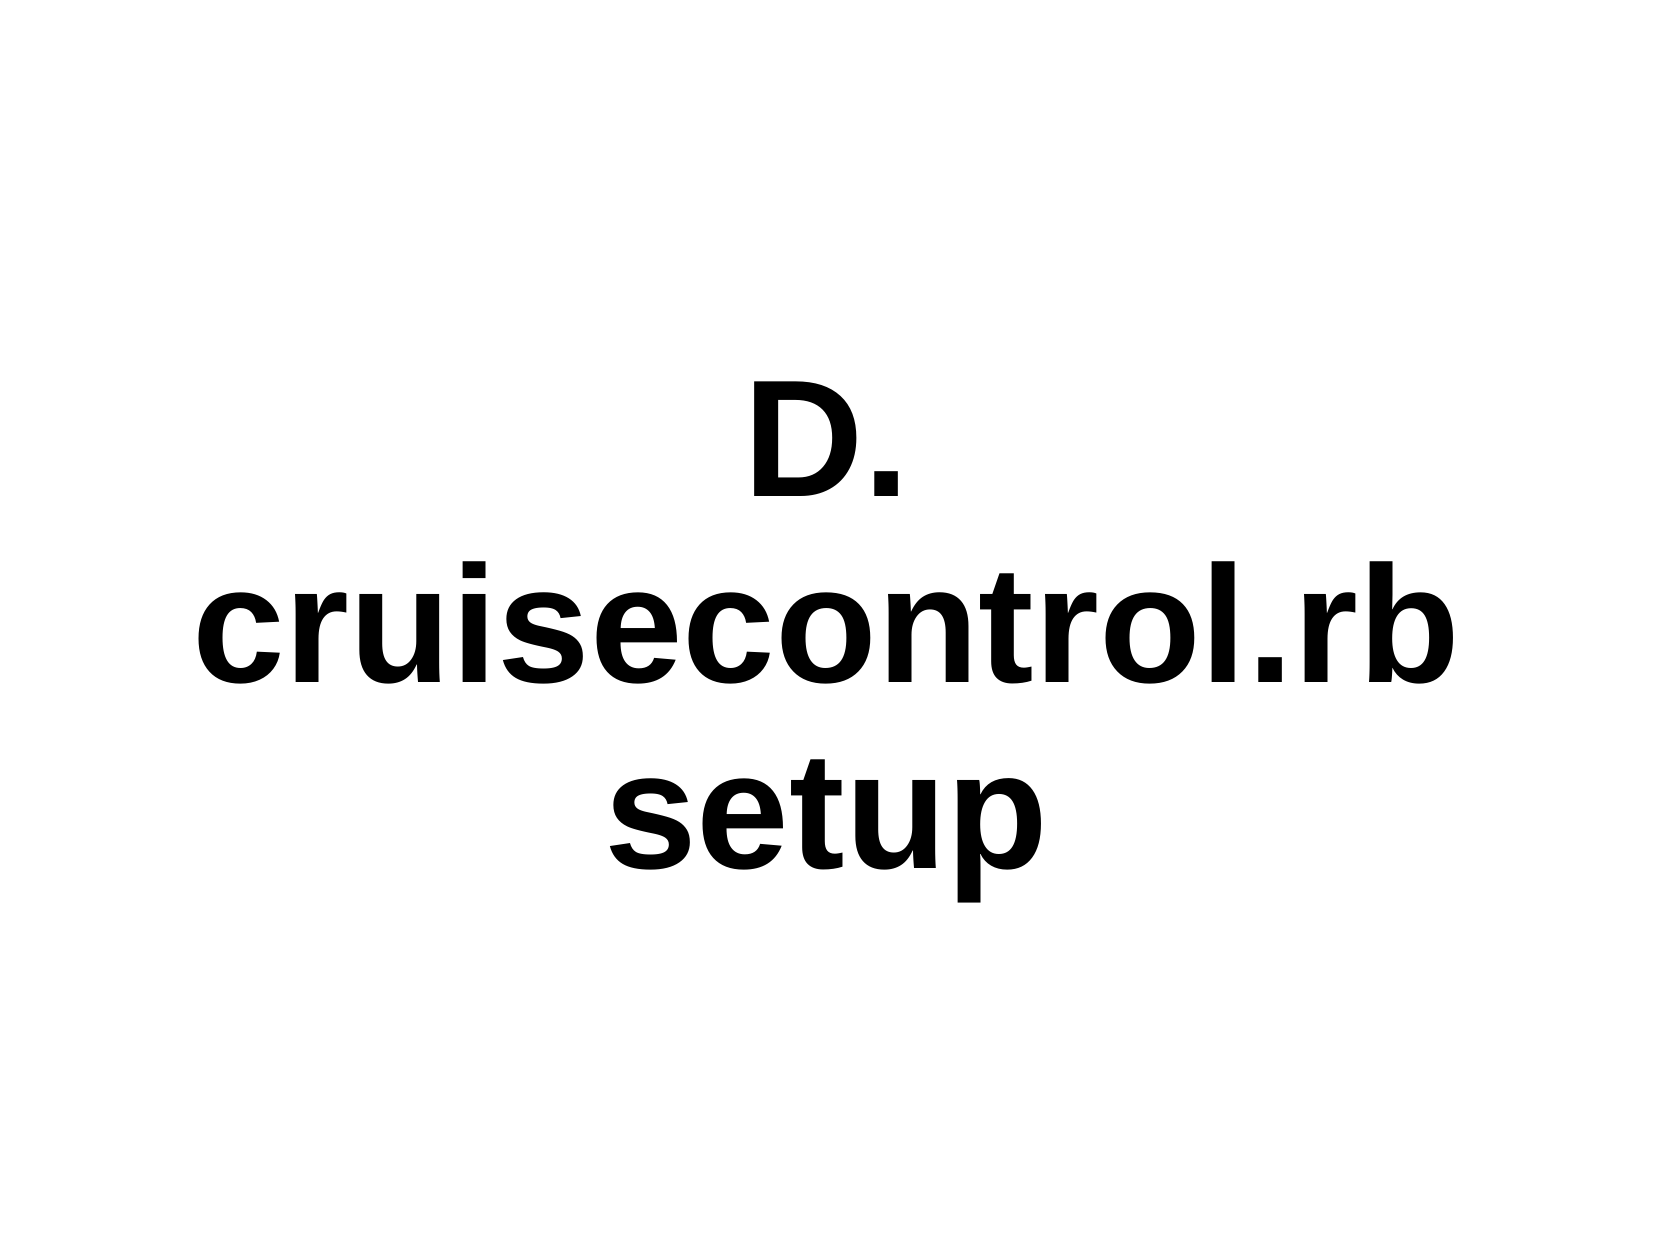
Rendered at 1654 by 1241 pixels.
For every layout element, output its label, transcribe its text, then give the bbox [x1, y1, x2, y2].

title D. cruisecontrol.rb setup [82, 49, 1571, 1201]
